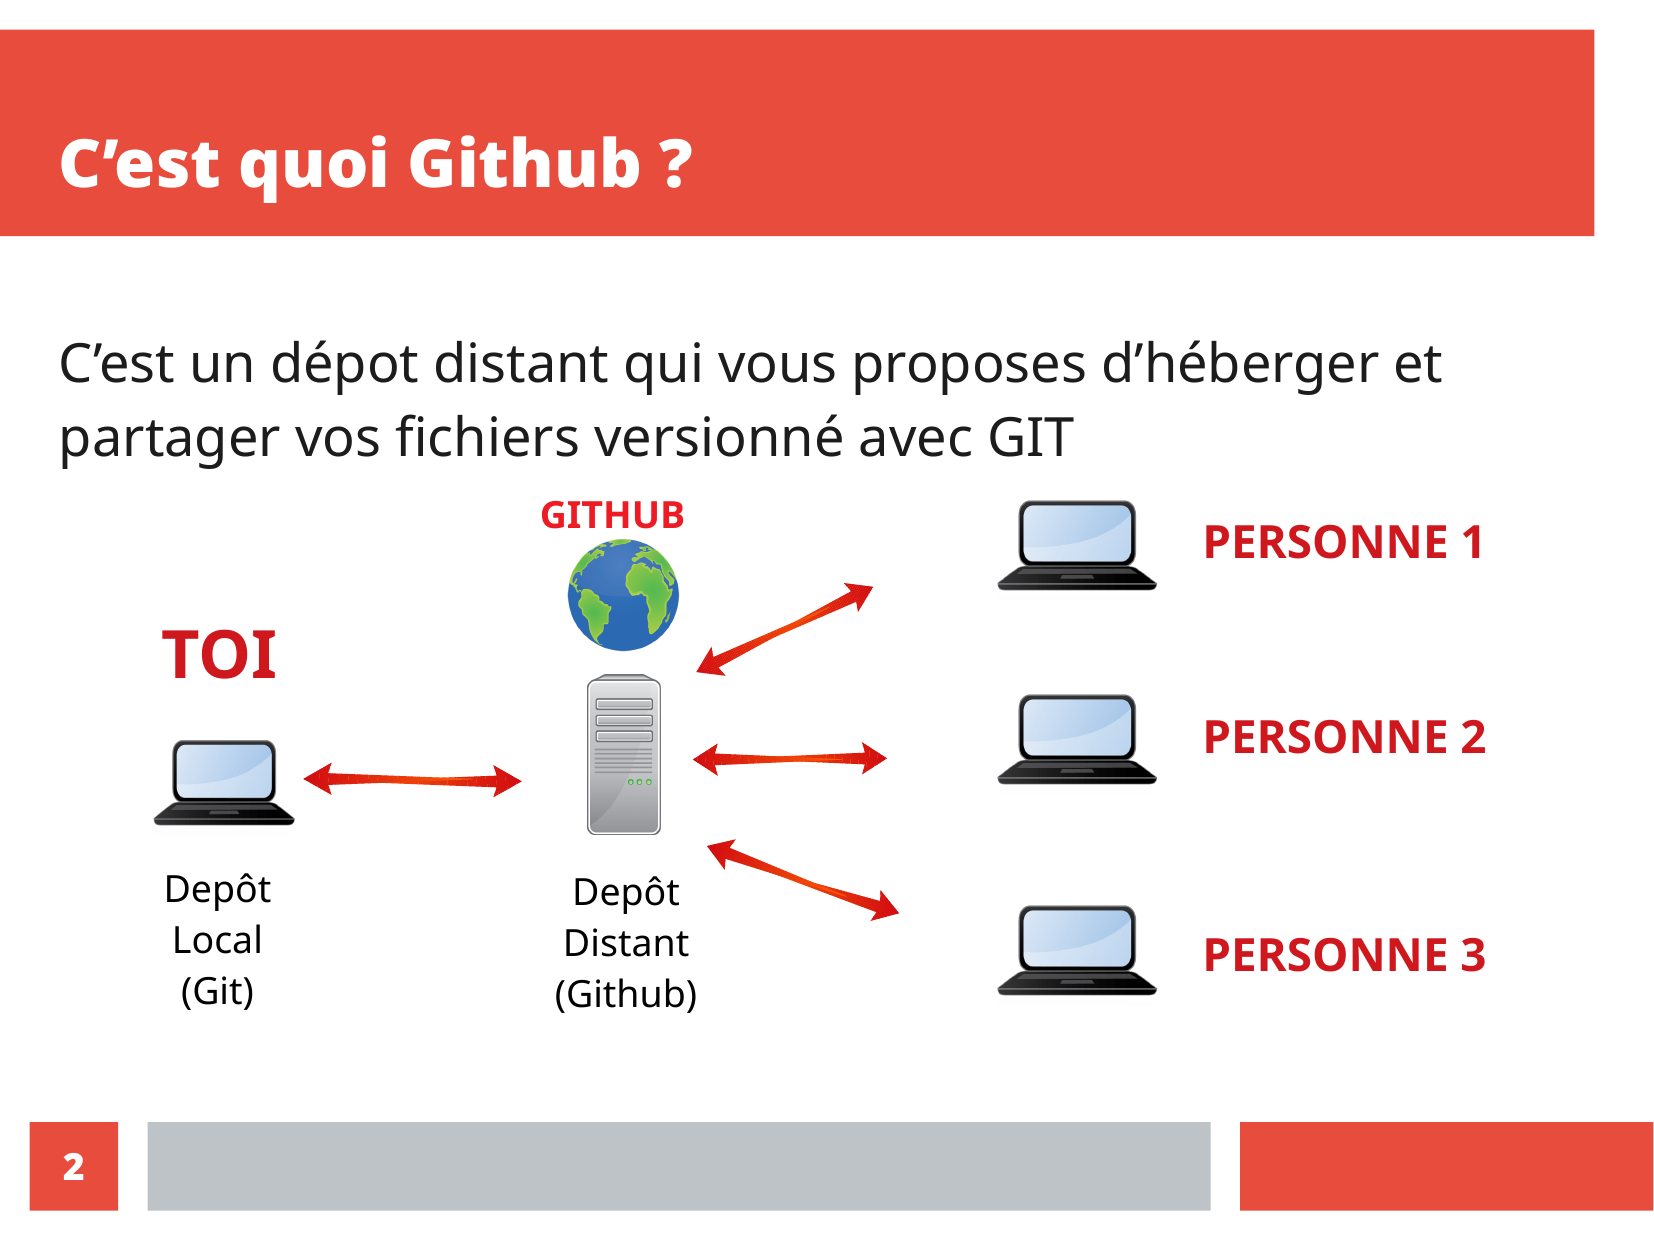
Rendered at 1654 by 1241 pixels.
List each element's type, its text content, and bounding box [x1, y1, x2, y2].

picture [697, 827, 908, 932]
picture [990, 494, 1171, 616]
picture [690, 739, 890, 779]
text_box TOI [146, 600, 331, 705]
text_box PERSONNE 1 [1187, 501, 1546, 571]
text_box PERSONNE 2 [1187, 696, 1546, 766]
title C’est quoi Github ? [59, 59, 1595, 207]
text_box PERSONNE 3 [1187, 915, 1546, 984]
picture [555, 541, 884, 691]
picture [990, 688, 1171, 810]
text_box GITHUB [525, 481, 716, 541]
picture [147, 734, 526, 841]
text_box Depôt Local (Git) [135, 855, 301, 1093]
text_box Depôt Distant (Github) [540, 858, 725, 1004]
picture [587, 674, 661, 835]
picture [990, 899, 1171, 1021]
list C’est un dépot distant qui vous proposes d’héberger et partager vos fichiers versionné avec GIT [59, 324, 1565, 1093]
